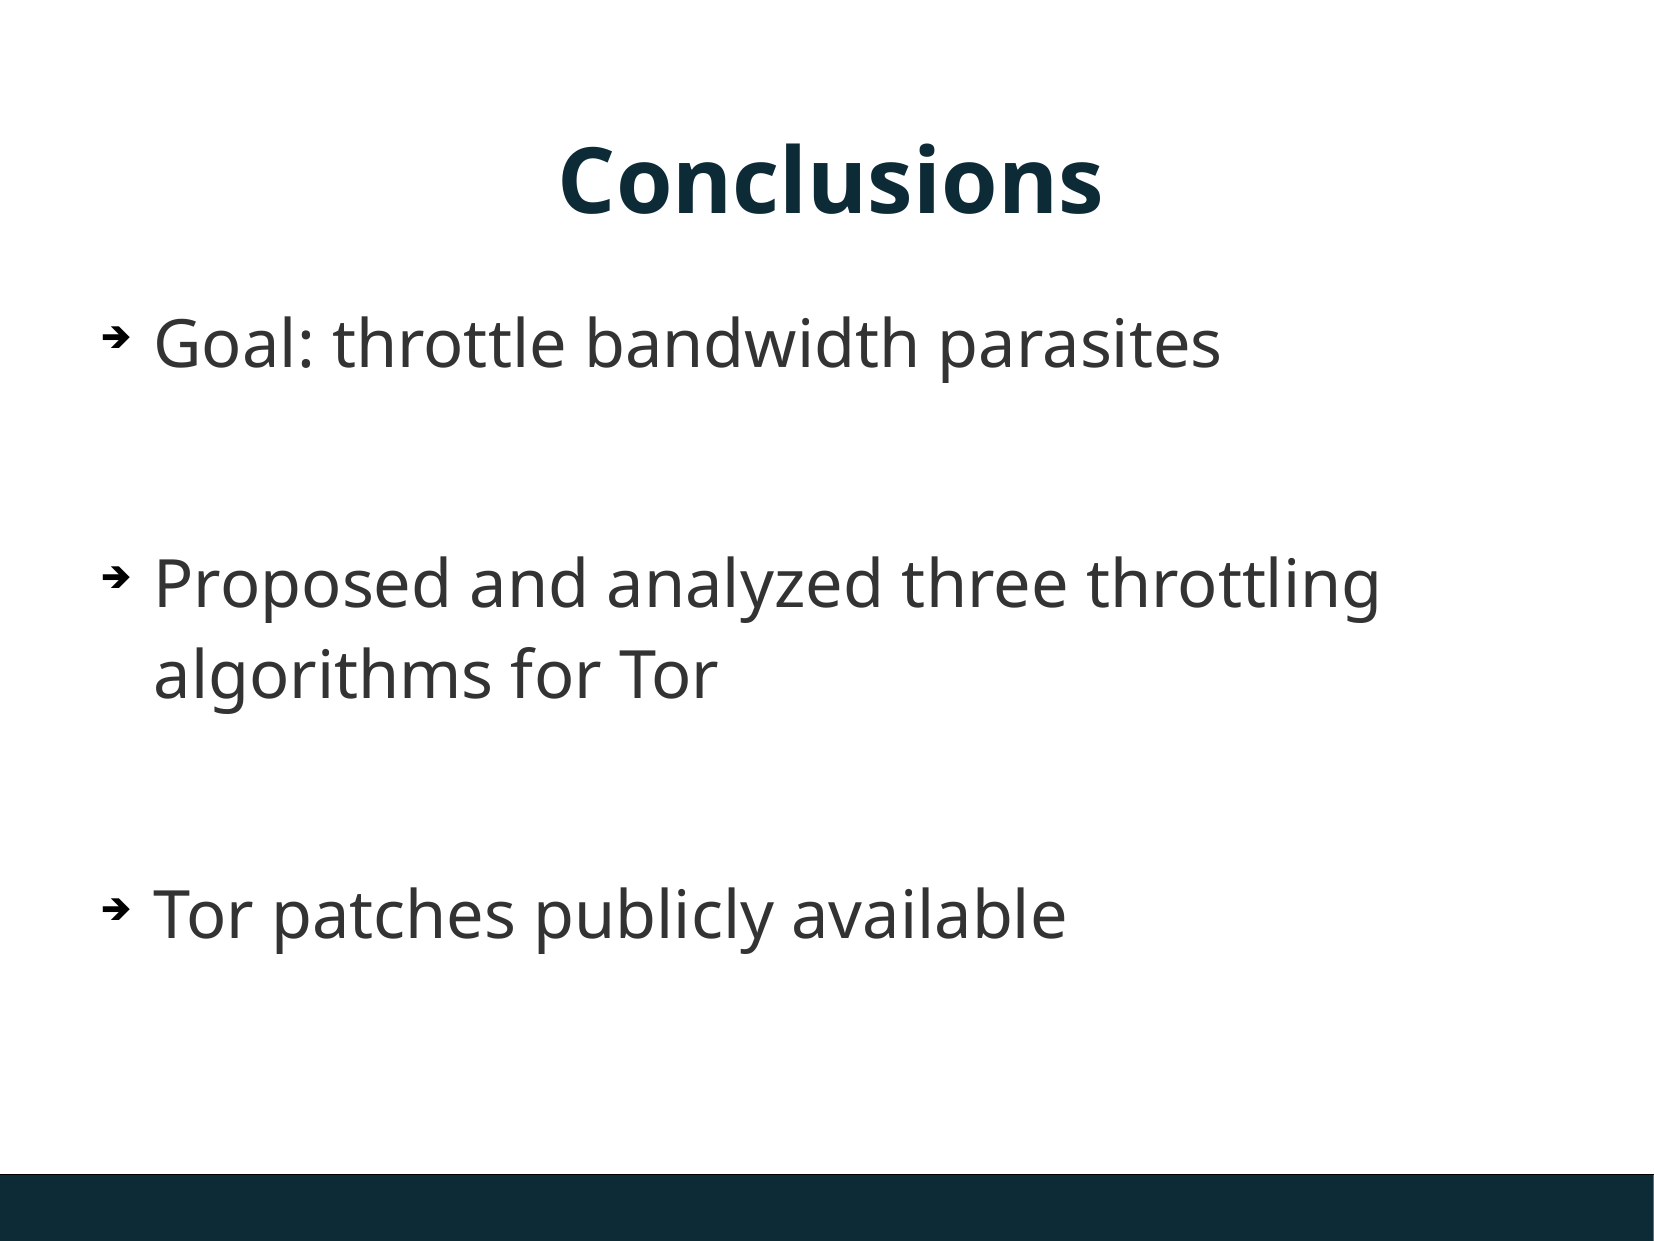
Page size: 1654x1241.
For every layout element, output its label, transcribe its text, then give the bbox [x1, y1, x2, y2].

list Goal: throttle bandwidth parasites Proposed and analyzed three throttling algorithms for Tor Tor patches publicly available [82, 296, 1571, 1115]
title Conclusions [86, 74, 1575, 282]
